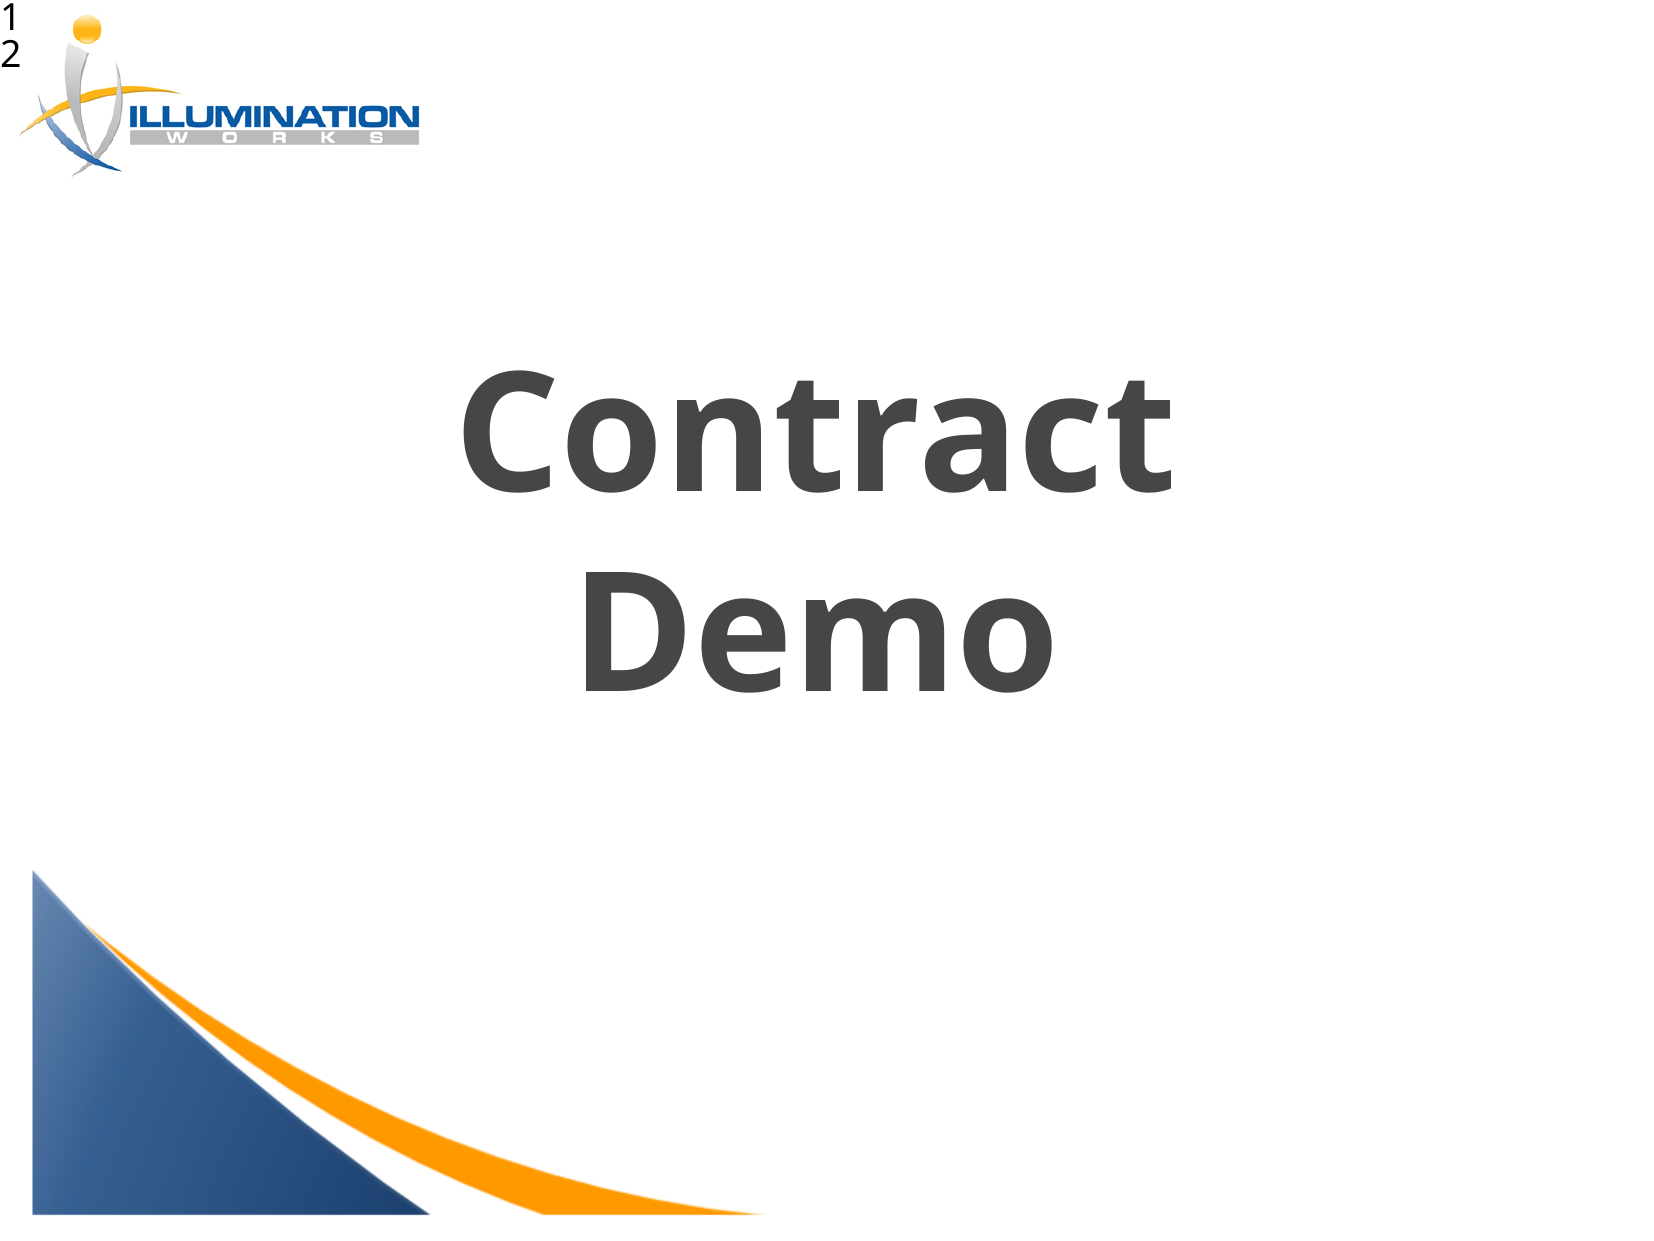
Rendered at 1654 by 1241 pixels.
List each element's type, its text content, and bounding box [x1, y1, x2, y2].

picture [0, 0, 435, 193]
title Contract Demo [0, 270, 1654, 781]
picture [21, 839, 767, 1221]
